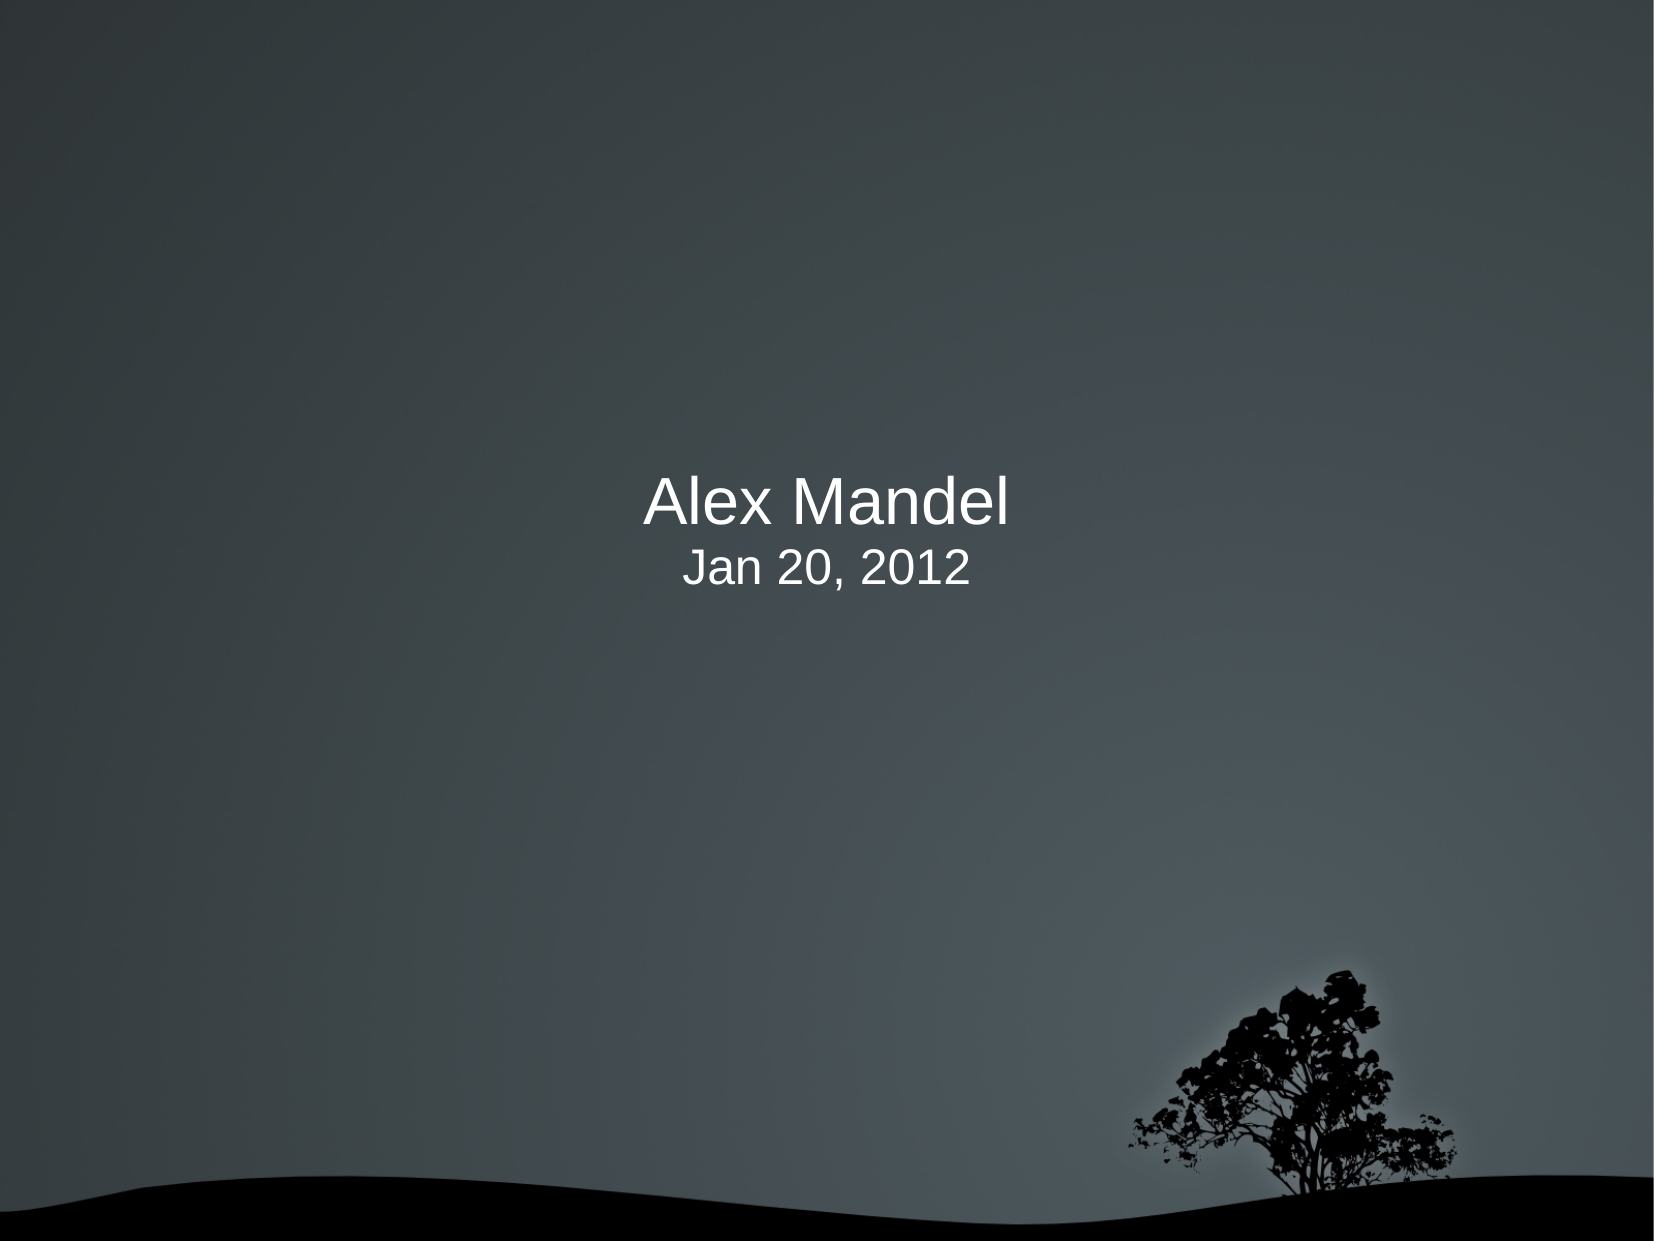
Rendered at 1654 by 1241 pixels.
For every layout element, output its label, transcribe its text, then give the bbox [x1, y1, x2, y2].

picture [0, 0, 1654, 1241]
subtitle Alex Mandel Jan 20, 2012 [82, 49, 1571, 1109]
